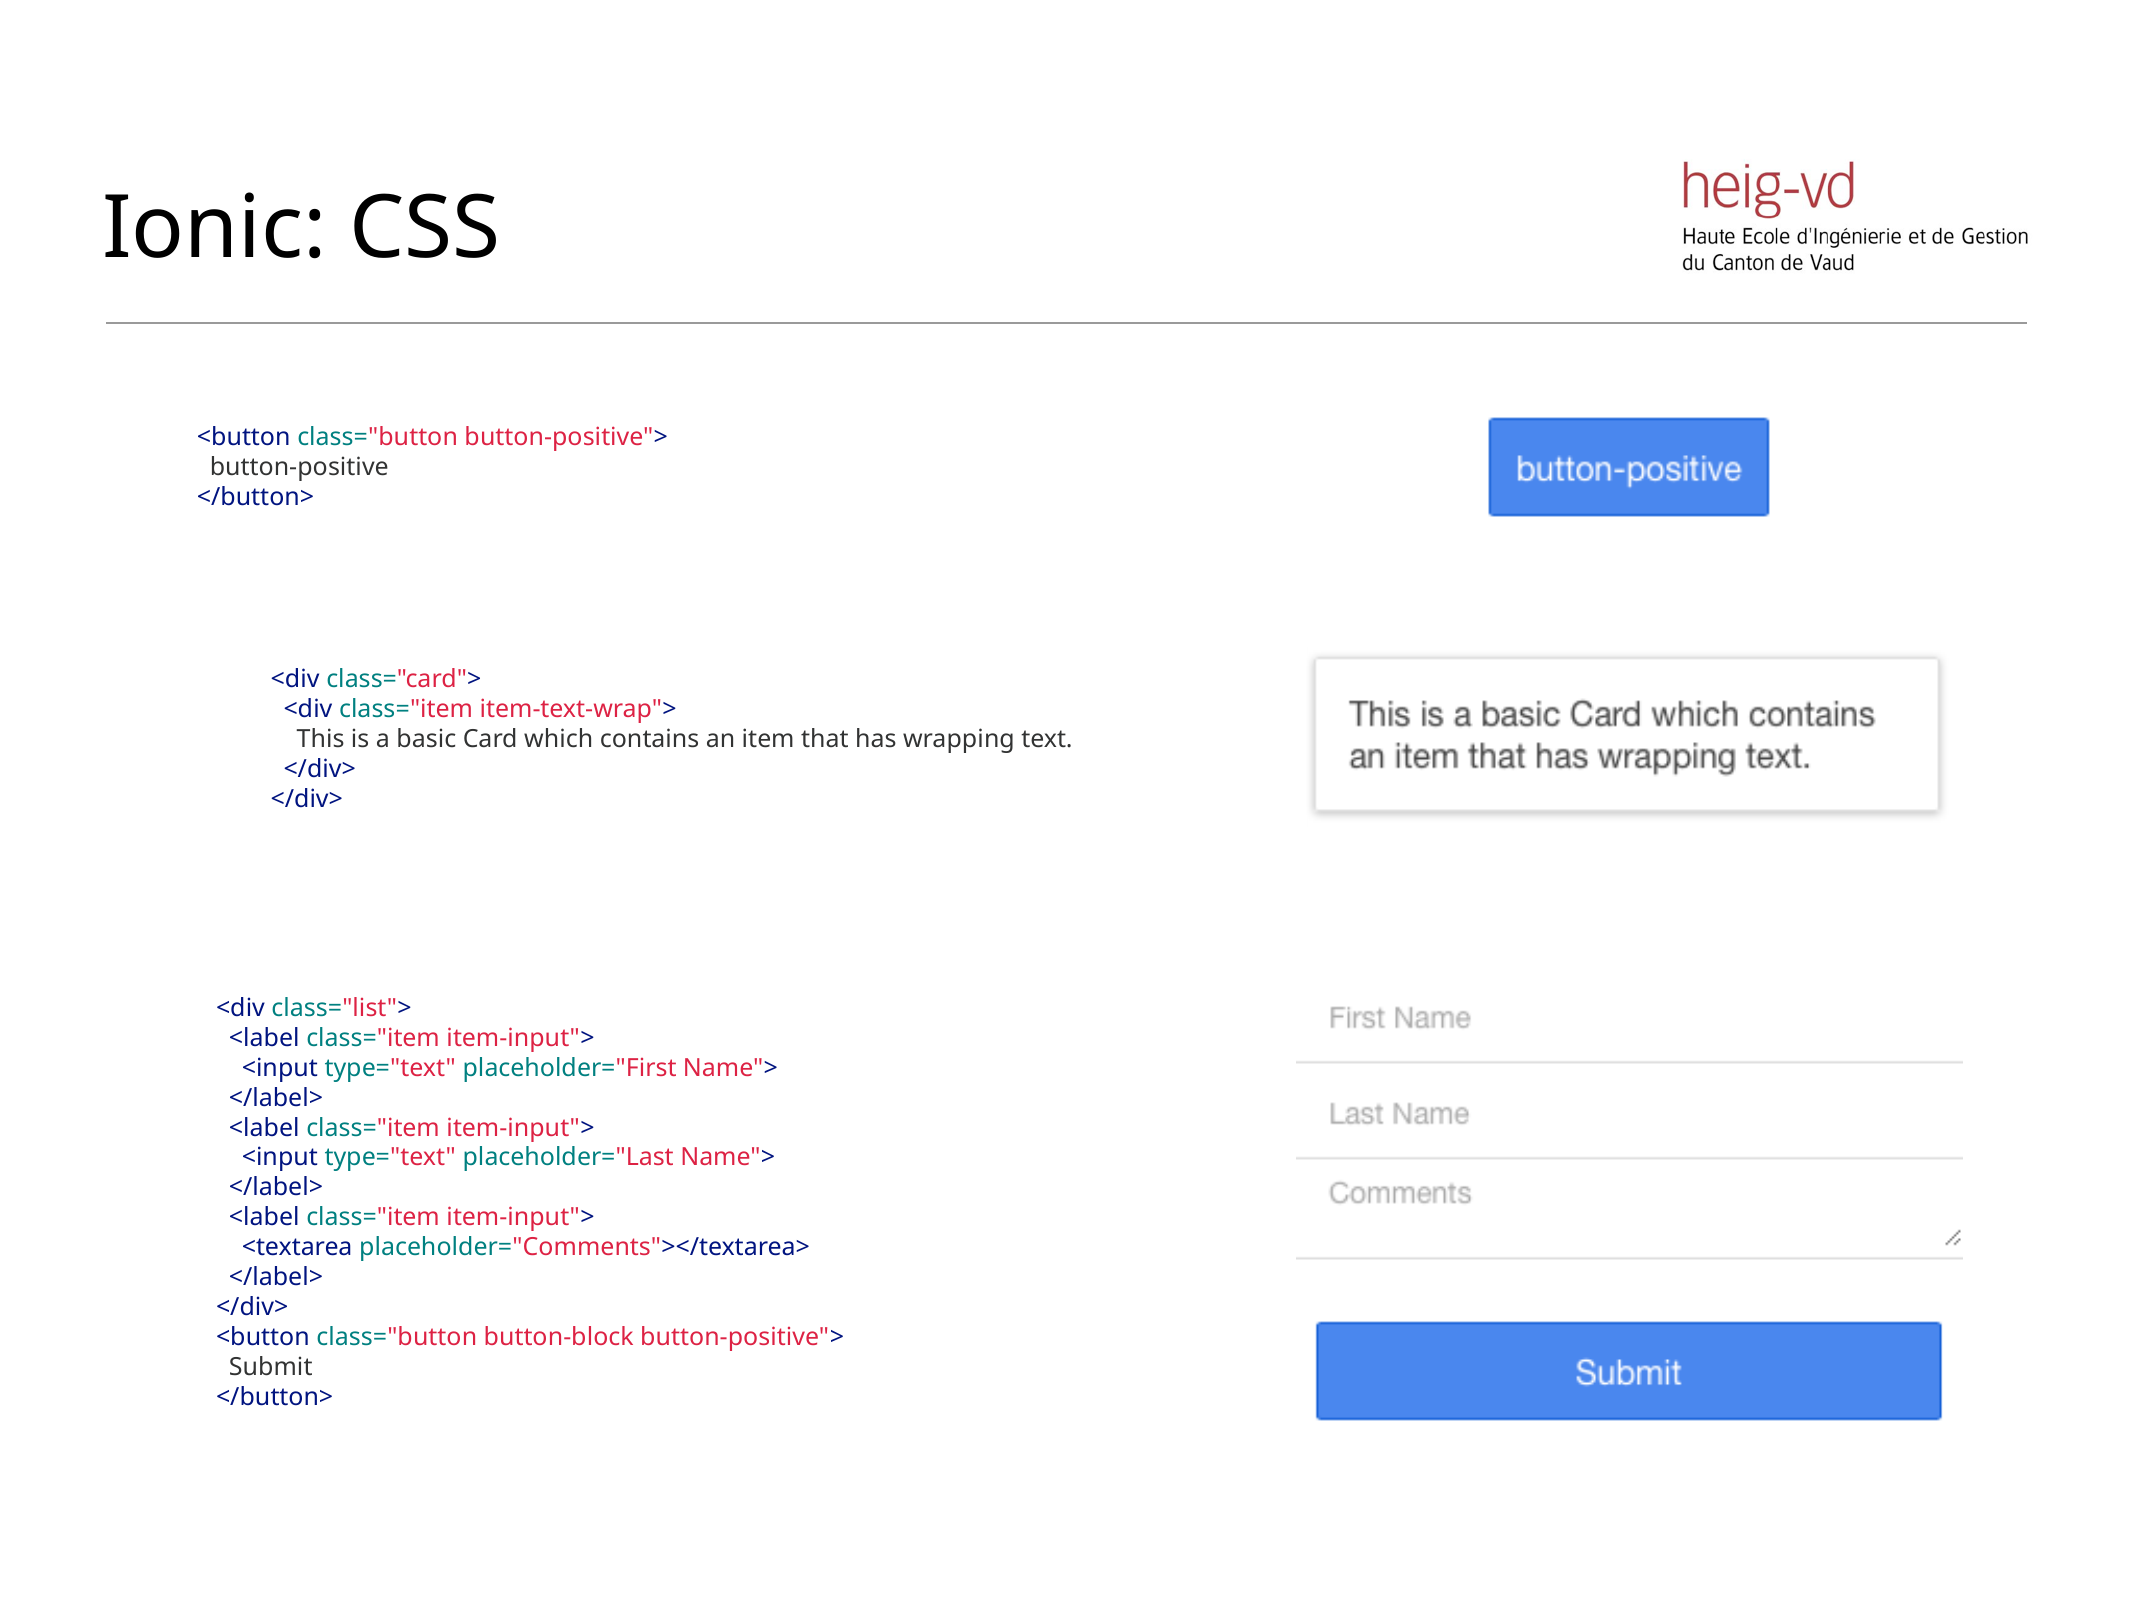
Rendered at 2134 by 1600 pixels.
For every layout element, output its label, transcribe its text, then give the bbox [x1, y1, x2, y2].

picture [1306, 647, 1953, 827]
title Ionic: CSS [93, 54, 2040, 284]
text_box <div class="card"> <div class="item item-text-wrap"> This is a basic Card which contains an item that has wrapping text. </div> </div> [262, 654, 1083, 821]
picture [1296, 970, 1963, 1431]
picture [1481, 408, 1778, 523]
text_box <button class="button button-positive"> button-positive </button> [188, 412, 677, 519]
text_box <div class="list"> <label class="item item-input"> <input type="text" placeholder="First Name"> </label> <label class="item item-input"> <input type="text" placeholder="Last Name"> </label> <label class="item item-input"> <textarea placeholder="Comments"></textarea> </label> </div> <button class="button button-block button-positive"> Submit </button> [207, 982, 853, 1419]
